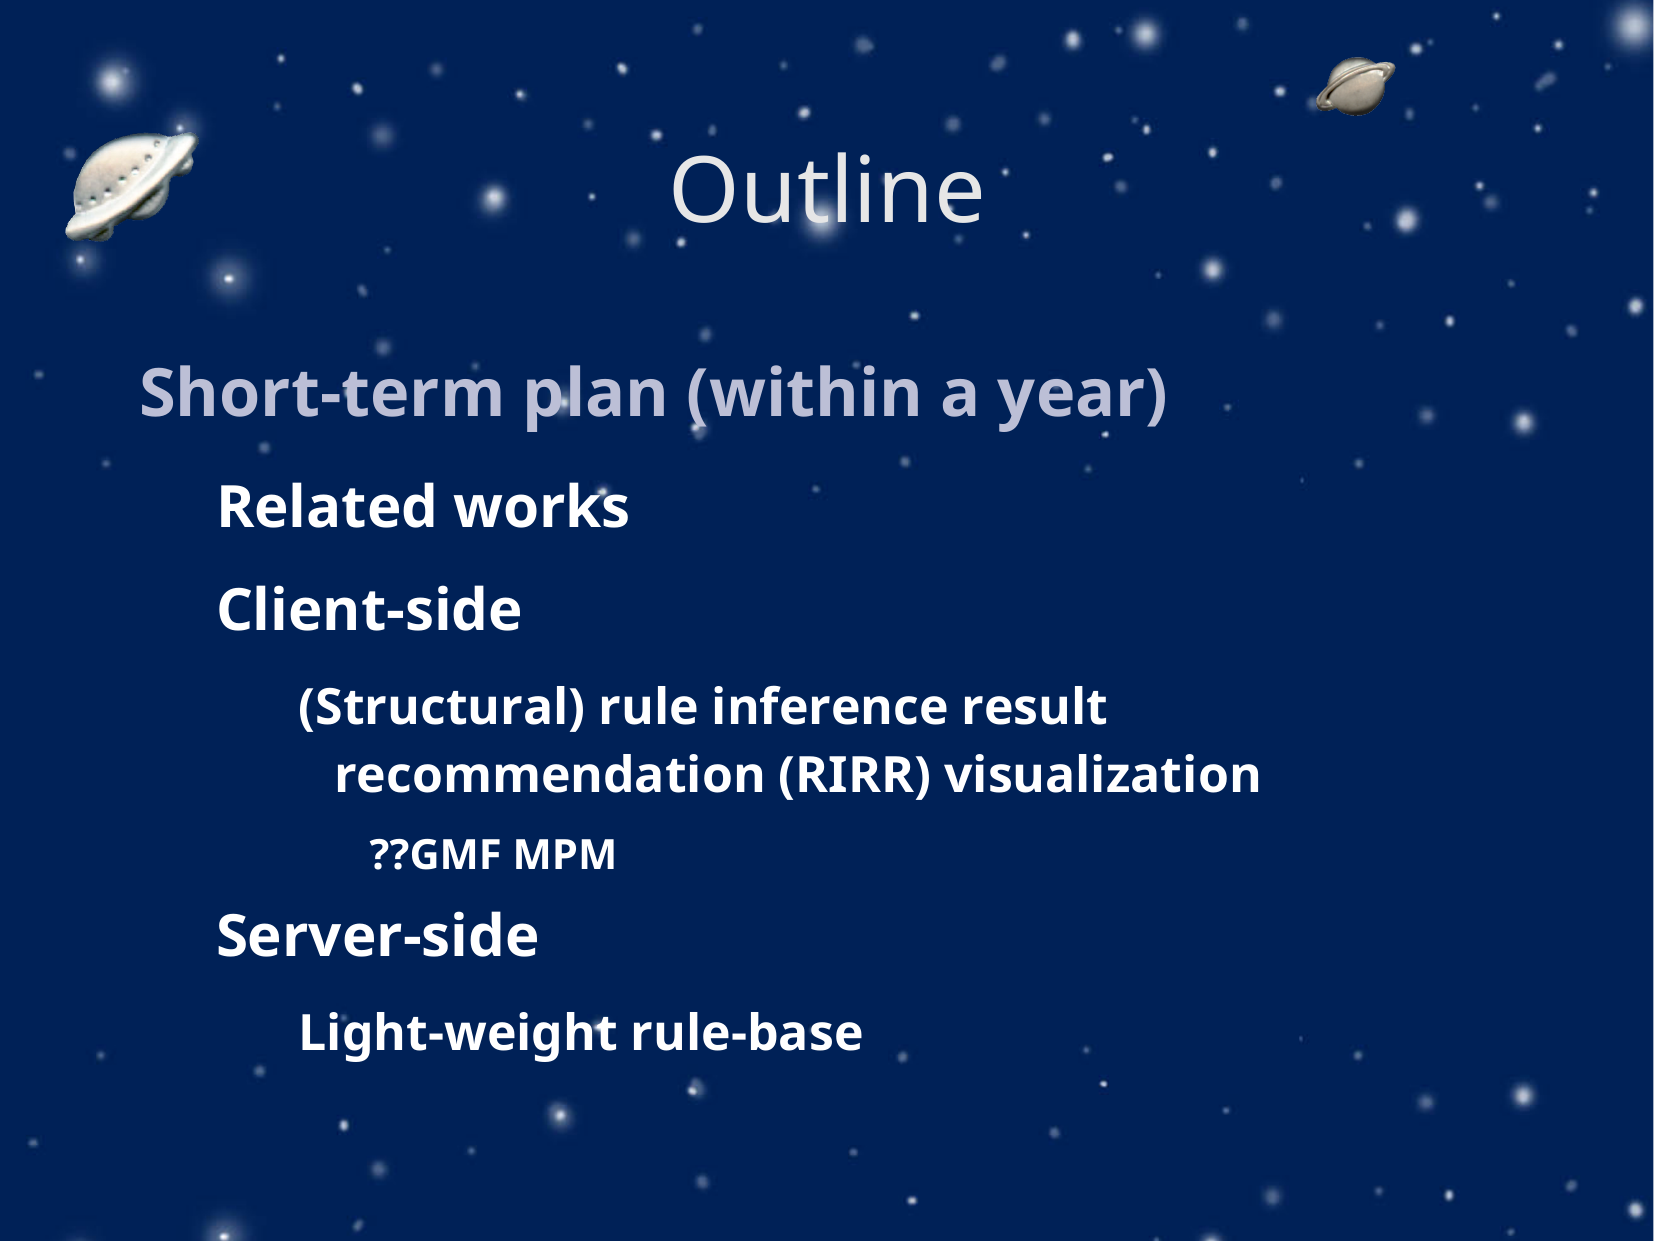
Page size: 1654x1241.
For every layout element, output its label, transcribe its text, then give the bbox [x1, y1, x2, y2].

list Short-term plan (within a year) Related works Client-side (Structural) rule inference result recommendation (RIRR) visualization ??GMF MPM Server-side Light-weight rule-base [121, 344, 1534, 1112]
picture [0, 0, 1654, 1241]
title Outline [121, 135, 1534, 239]
